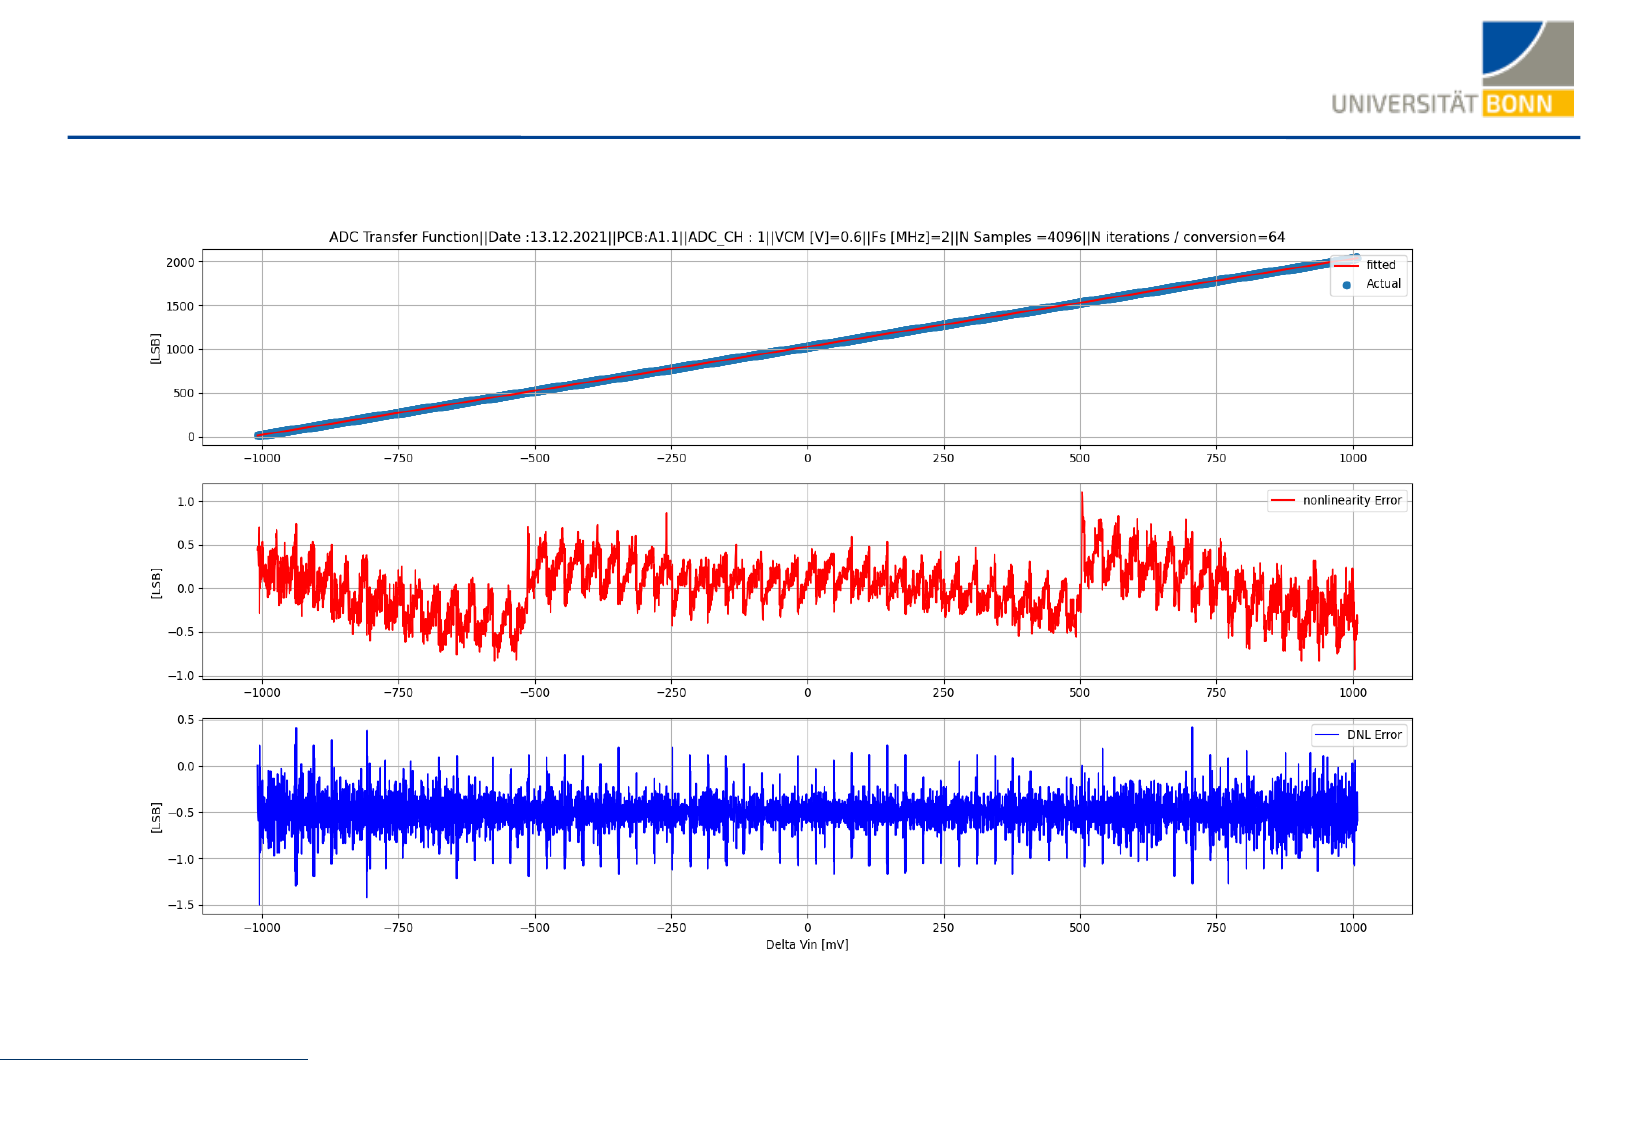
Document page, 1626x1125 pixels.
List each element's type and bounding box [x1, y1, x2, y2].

picture [1330, 0, 1574, 137]
picture [7, 145, 1568, 1008]
